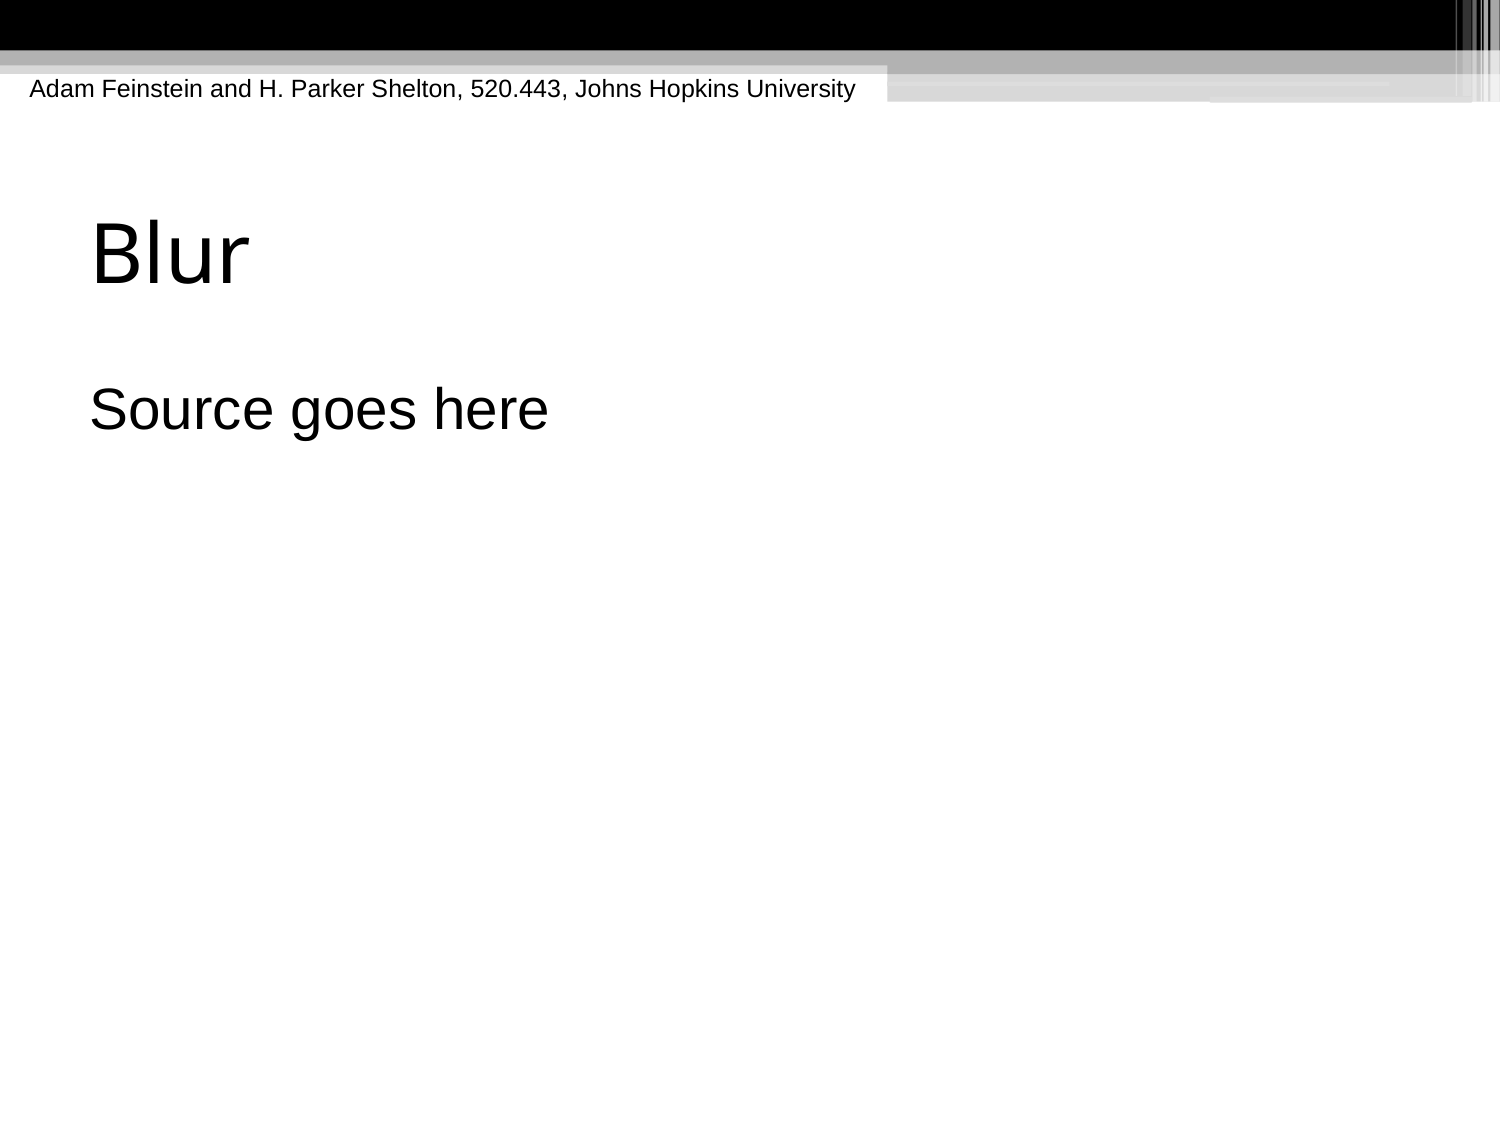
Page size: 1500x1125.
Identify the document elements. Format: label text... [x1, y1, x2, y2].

title Blur [75, 187, 1425, 363]
text_box Adam Feinstein and H. Parker Shelton, 520.443, Johns Hopkins University [0, 67, 888, 110]
list Source goes here [75, 368, 1425, 1079]
